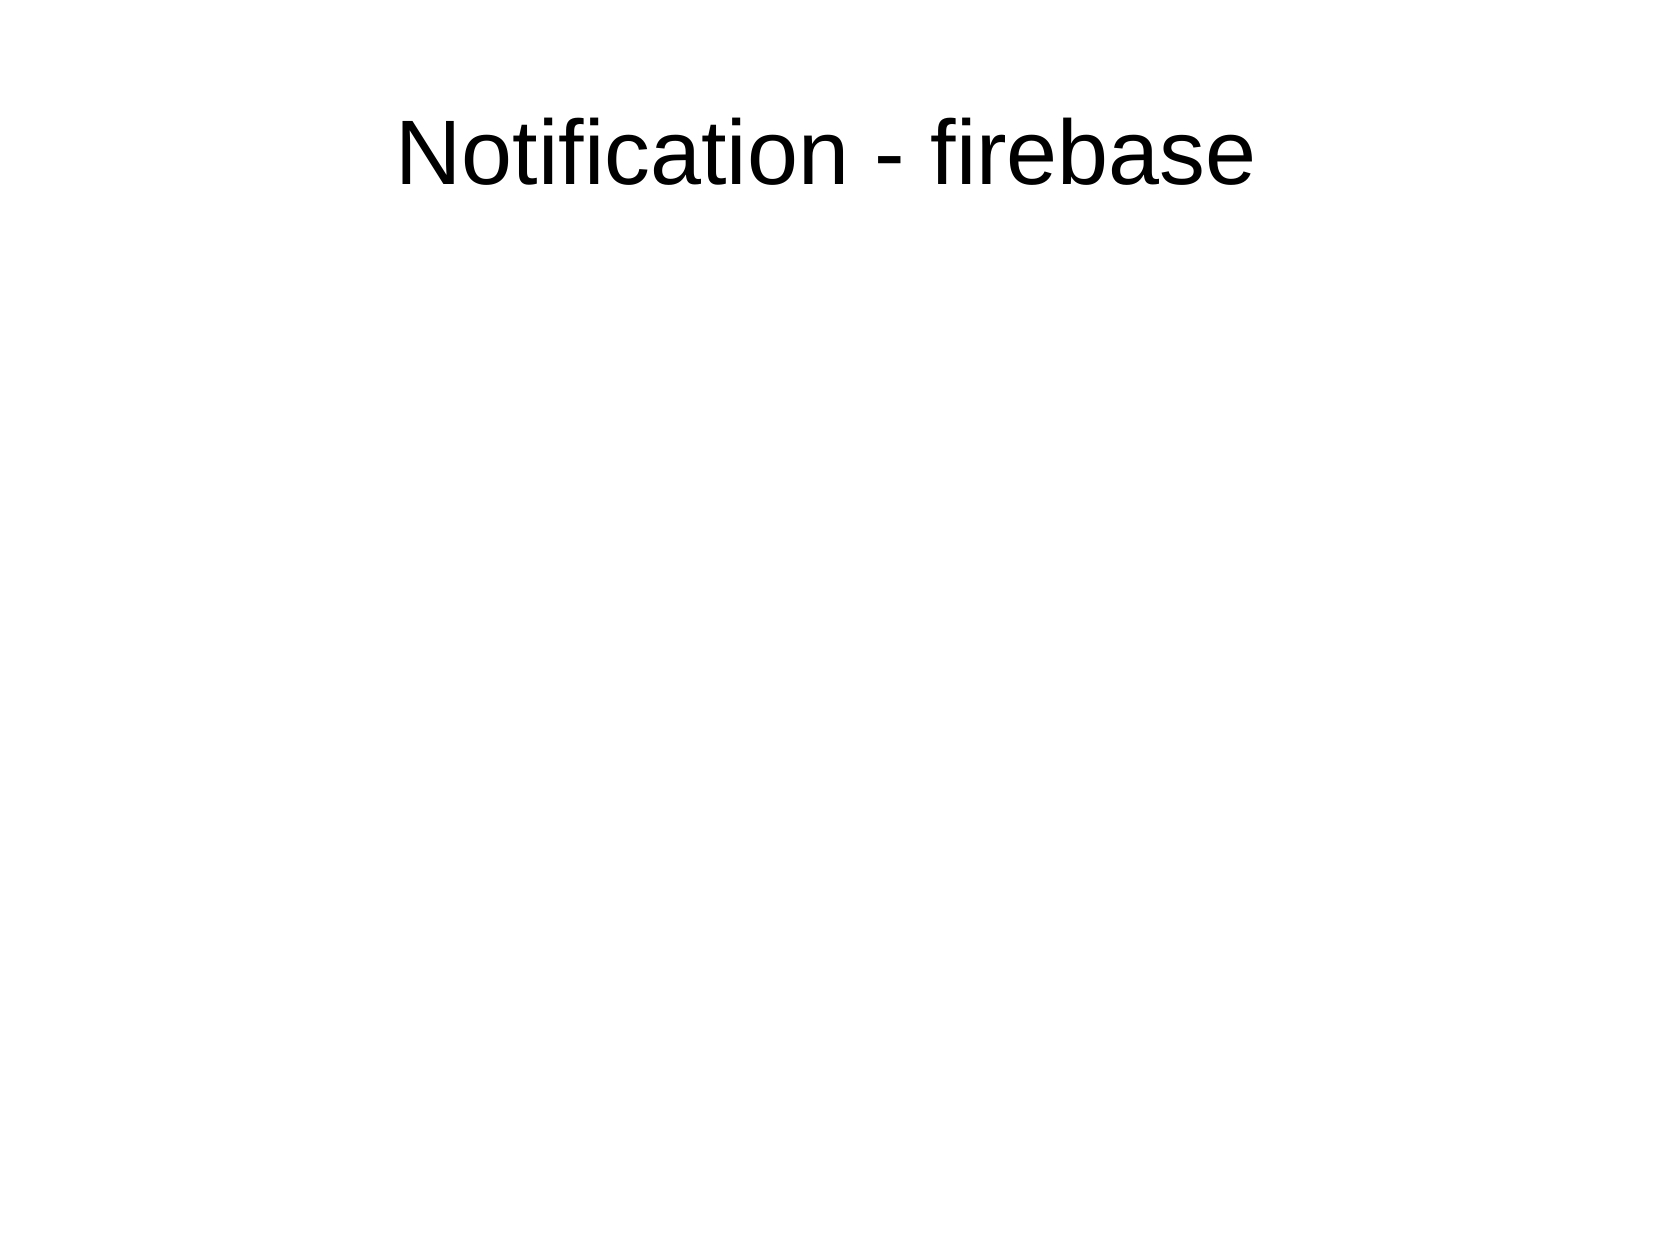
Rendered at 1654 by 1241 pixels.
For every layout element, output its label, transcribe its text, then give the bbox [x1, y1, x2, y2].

title Notification - firebase [82, 49, 1571, 257]
